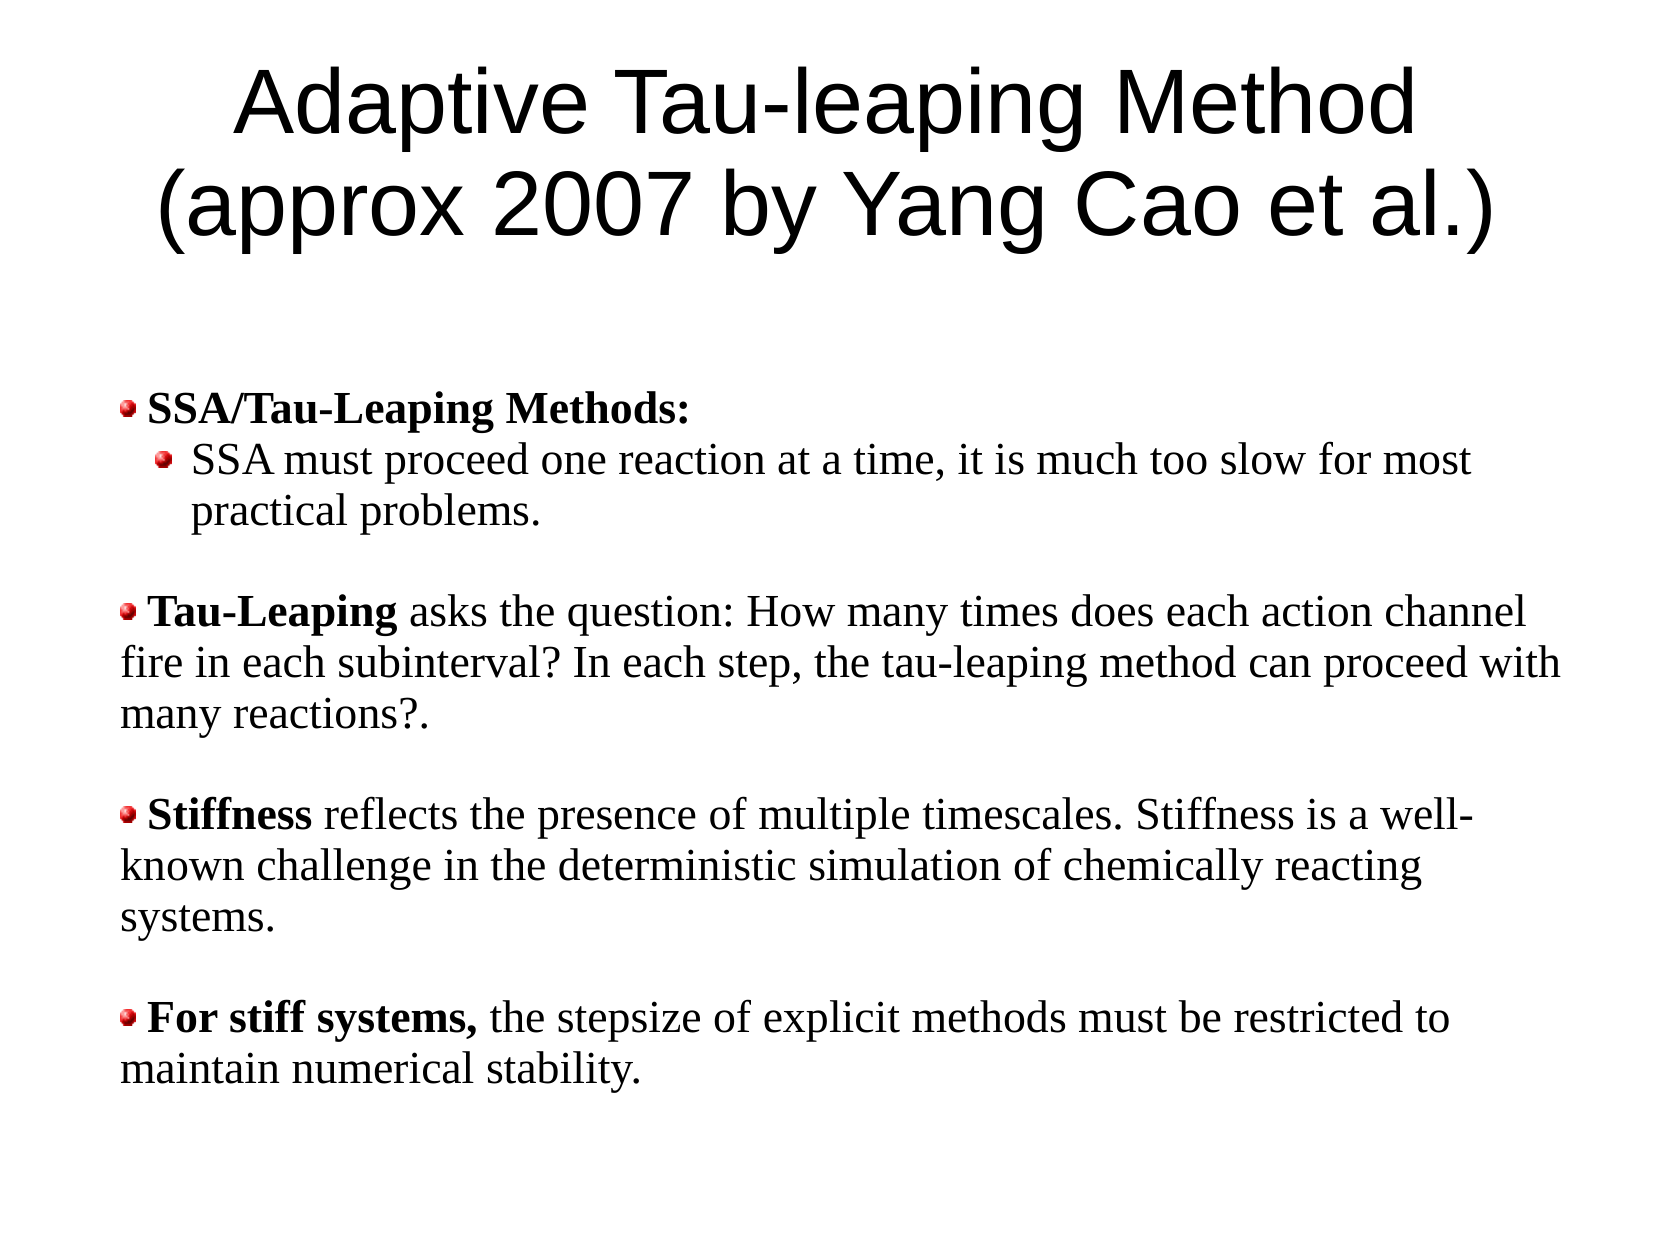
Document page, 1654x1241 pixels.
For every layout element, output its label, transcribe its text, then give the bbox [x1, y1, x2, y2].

subtitle SSA/Tau-Leaping Methods: SSA must proceed one reaction at a time, it is much too slow for most practical problems. Tau-Leaping asks the question: How many times does each action channel fire in each subinterval? In each step, the tau-leaping method can proceed with many reactions?. Stiffness reflects the presence of multiple timescales. Stiffness is a well-known challenge in the deterministic simulation of chemically reacting systems. For stiff systems, the stepsize of explicit methods must be restricted to maintain numerical stability. [120, 378, 1576, 1098]
title Adaptive Tau-leaping Method (approx 2007 by Yang Cao et al.) [82, 49, 1571, 257]
